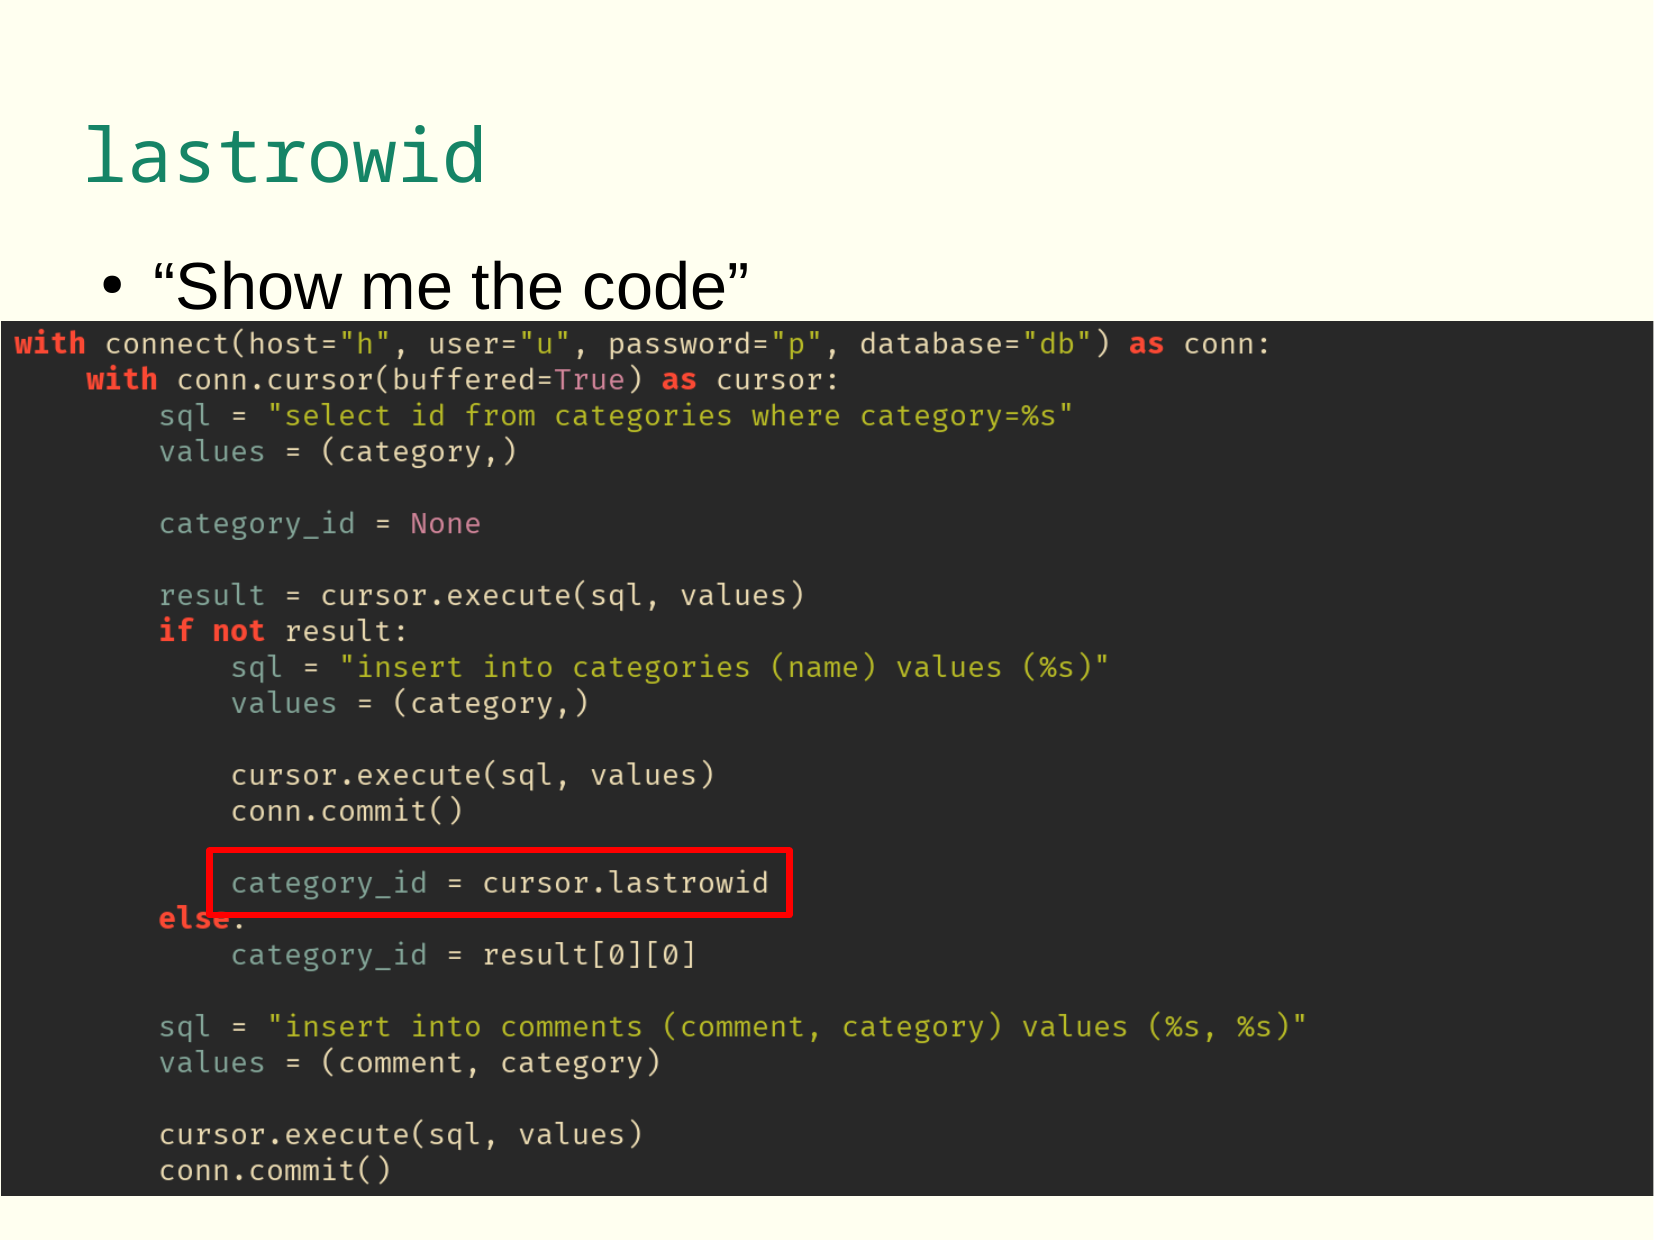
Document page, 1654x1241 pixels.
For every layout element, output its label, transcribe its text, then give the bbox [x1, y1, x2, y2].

list “Show me the code” [82, 248, 1571, 321]
title lastrowid [82, 49, 1571, 248]
picture [1, 321, 1654, 1196]
